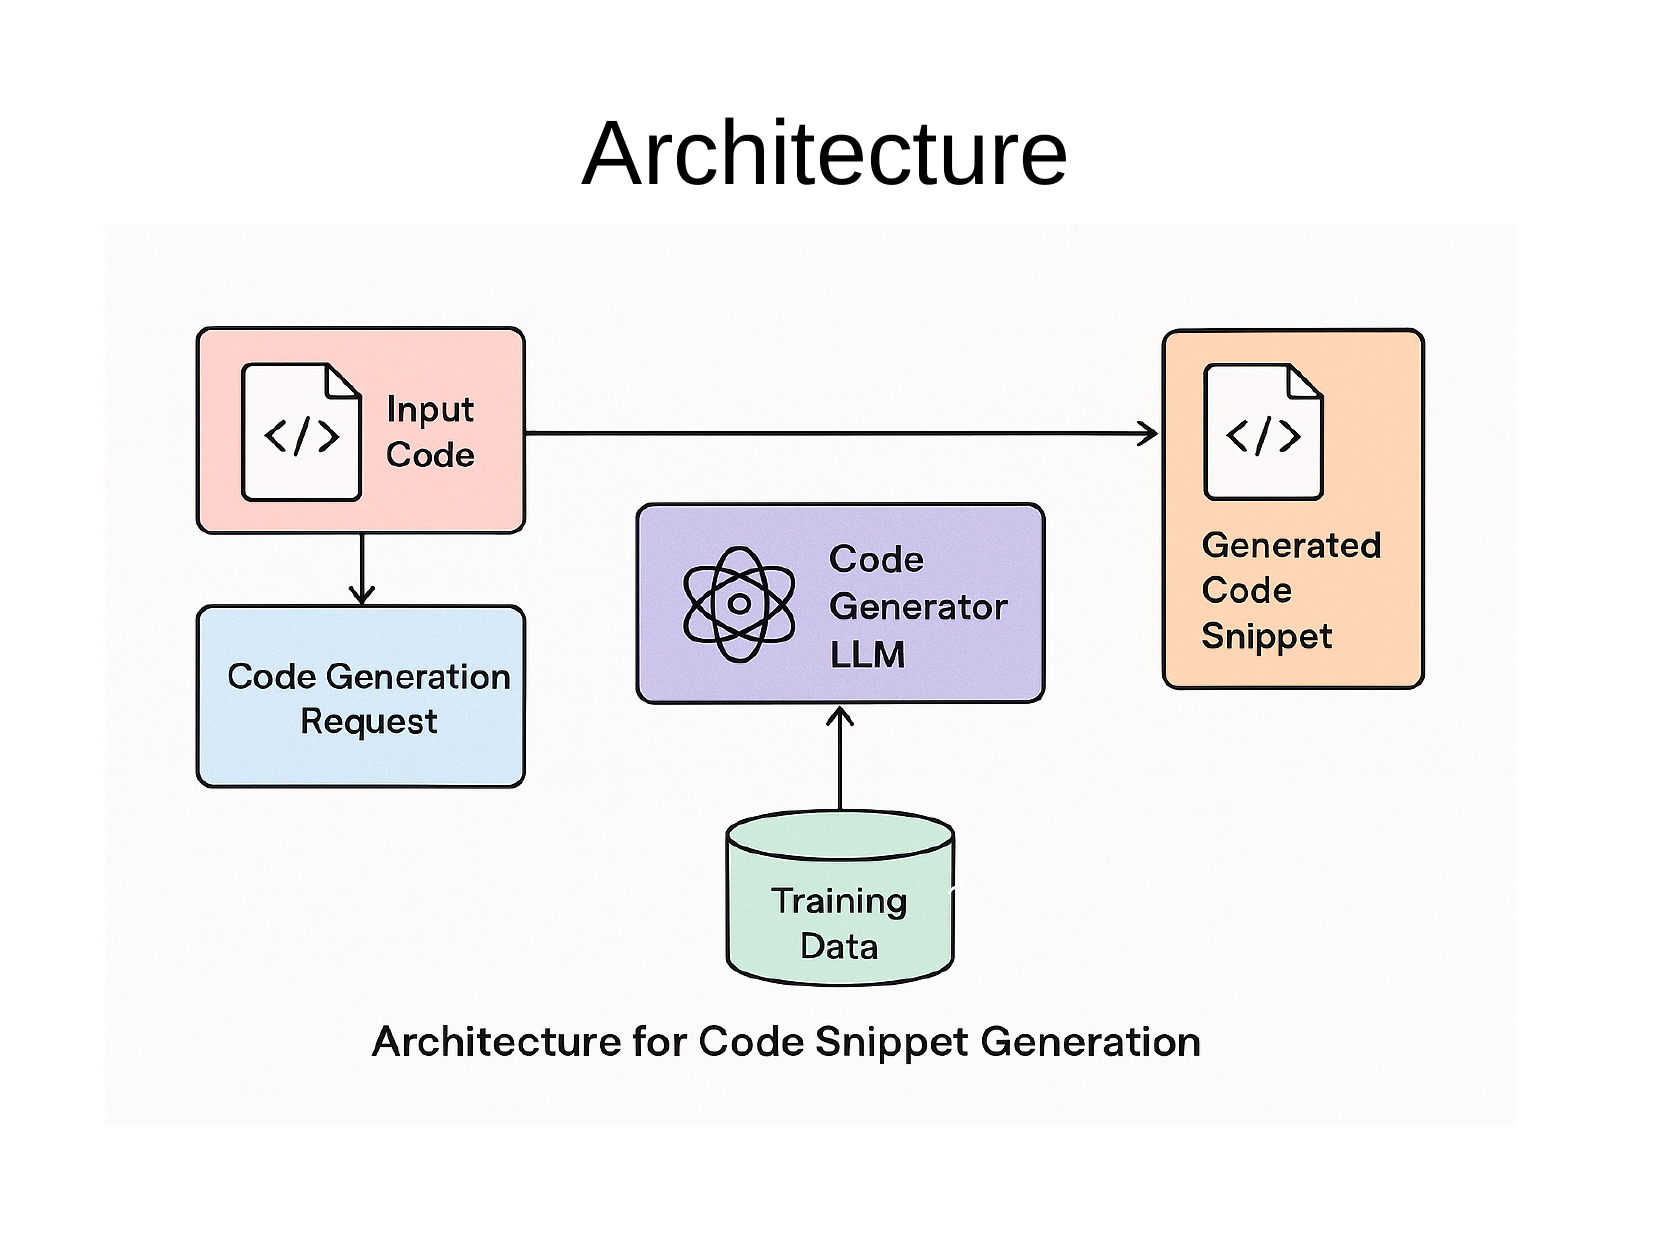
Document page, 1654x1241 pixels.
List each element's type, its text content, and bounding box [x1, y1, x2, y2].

title Architecture [82, 49, 1571, 257]
picture [105, 224, 1516, 1126]
